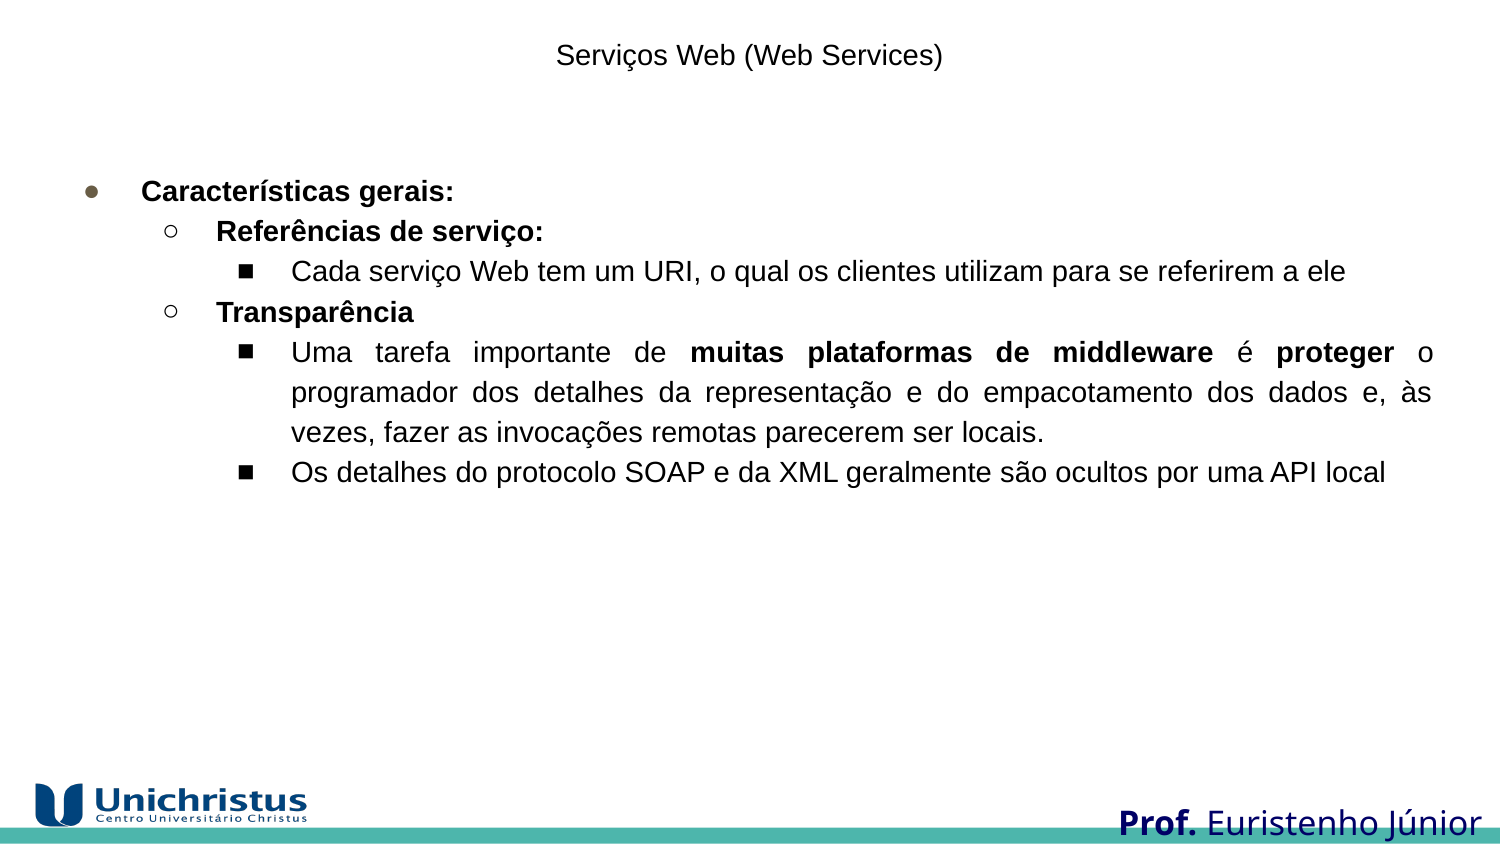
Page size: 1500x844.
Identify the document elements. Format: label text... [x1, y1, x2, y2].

picture [31, 781, 311, 828]
text_box Prof. Euristenho Júnior [1103, 791, 1500, 844]
title Serviços Web (Web Services) [51, 20, 1449, 137]
list Características gerais: Referências de serviço: Cada serviço Web tem um URI, o qual os clientes utilizam para se referirem a ele Transparência Uma tarefa importante de muitas plataformas de middleware é proteger o programador dos detalhes da representação e do empacotamento dos dados e, às vezes, fazer as invocações remotas parecerem ser locais. Os detalhes do protocolo SOAP e da XML geralmente são ocultos por uma API local [51, 152, 1449, 750]
